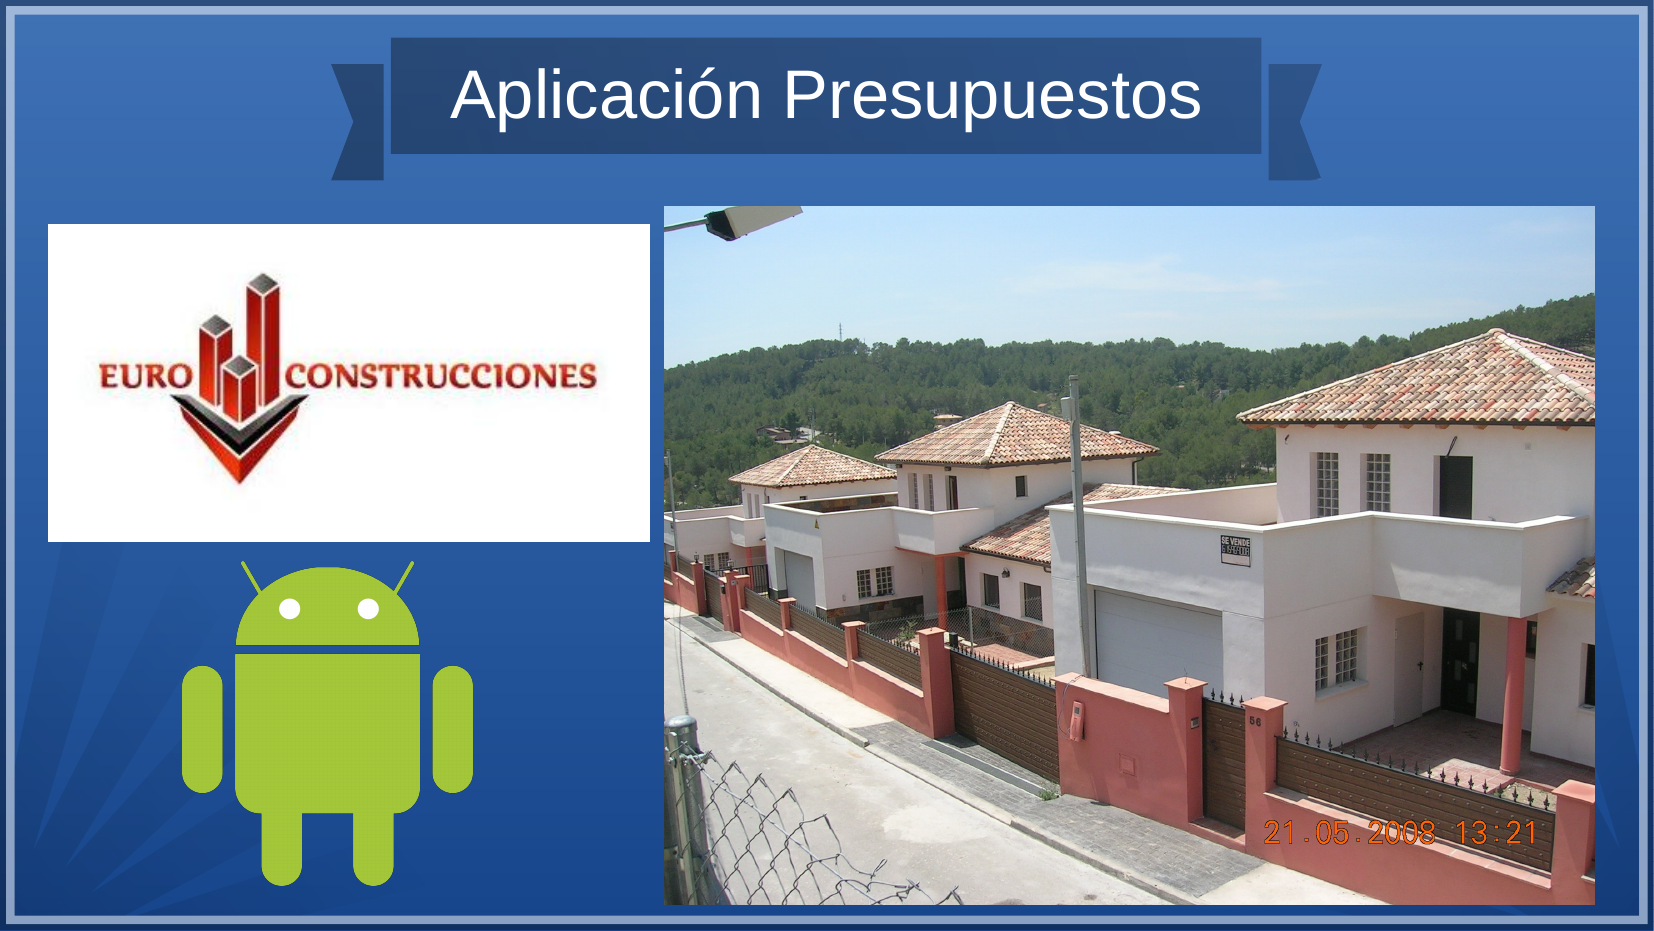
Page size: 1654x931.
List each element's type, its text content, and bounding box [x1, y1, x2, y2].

picture [664, 206, 1595, 905]
picture [48, 224, 650, 542]
title Aplicación Presupuestos [389, 17, 1264, 172]
picture [182, 561, 473, 886]
